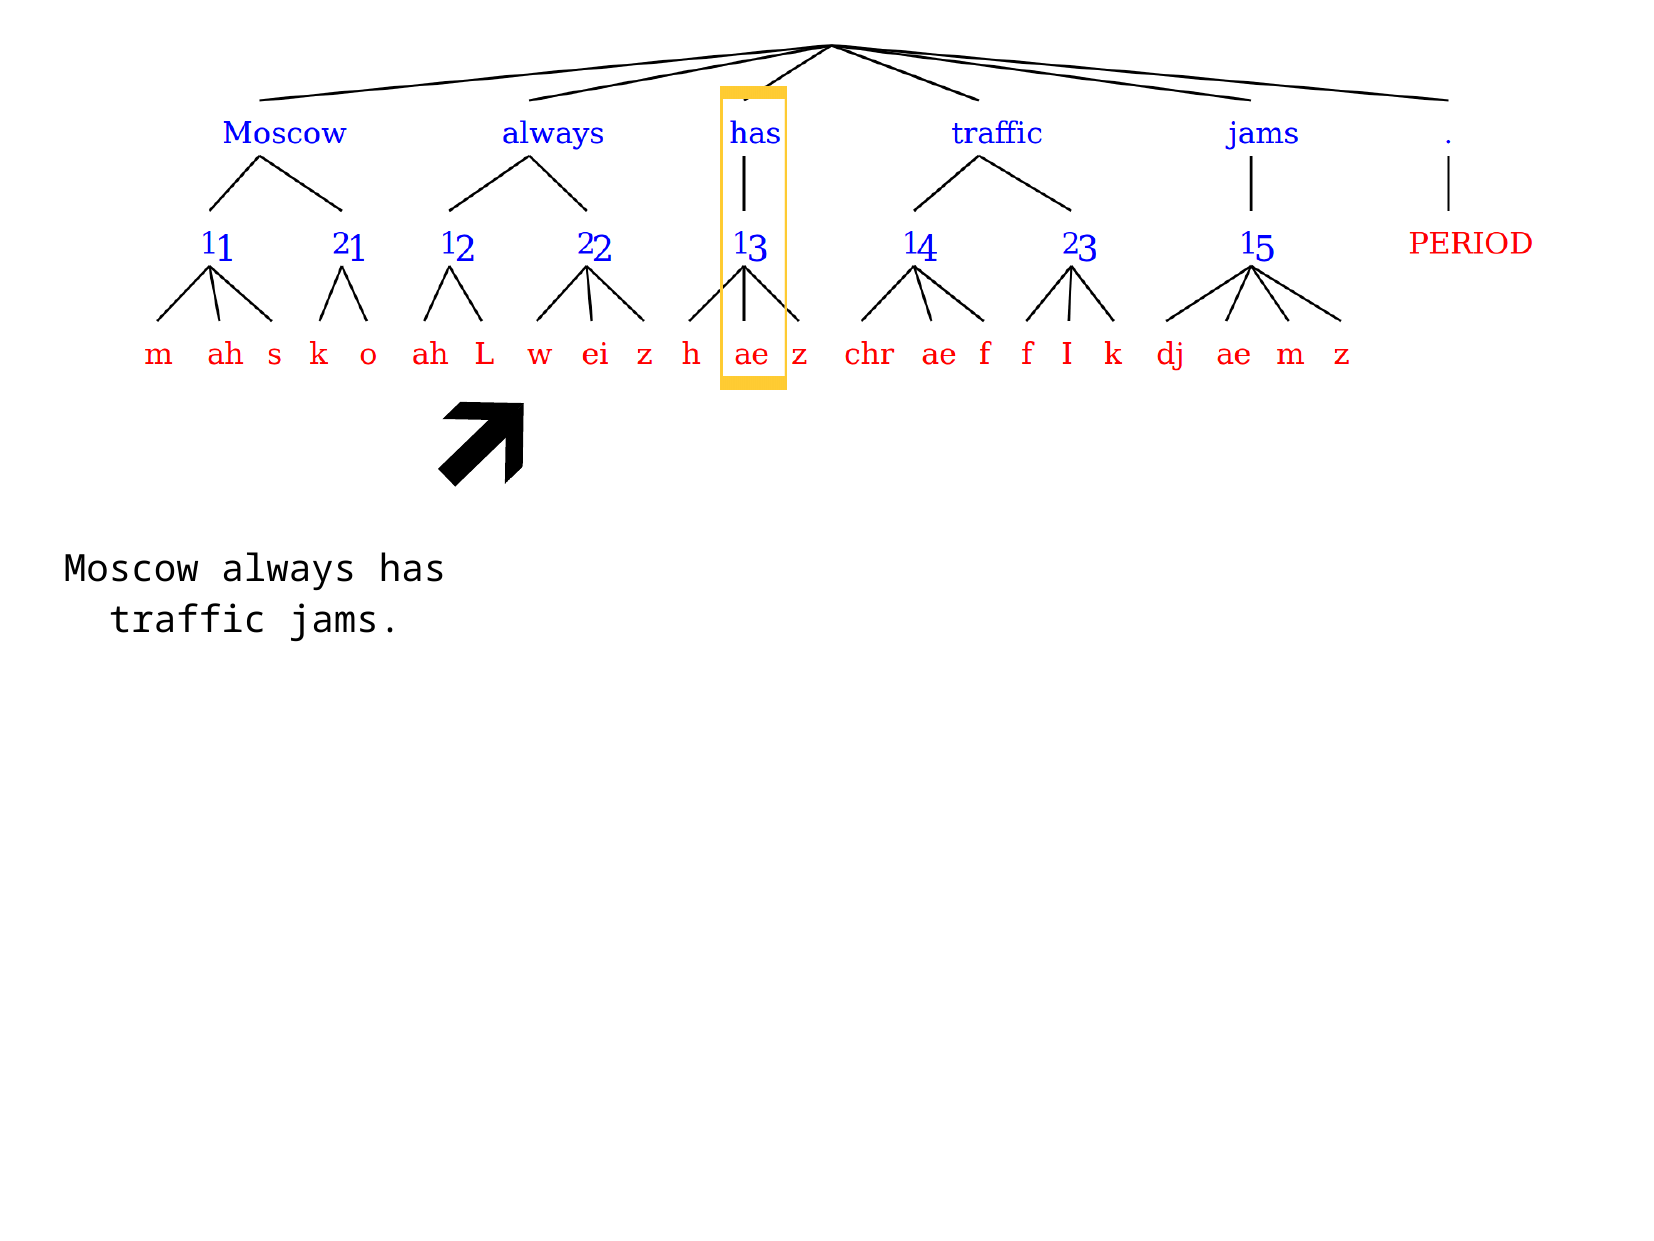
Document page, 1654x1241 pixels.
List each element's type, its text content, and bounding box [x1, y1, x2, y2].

subtitle Moscow always has traffic jams. [45, 480, 466, 706]
picture [120, 29, 1558, 511]
